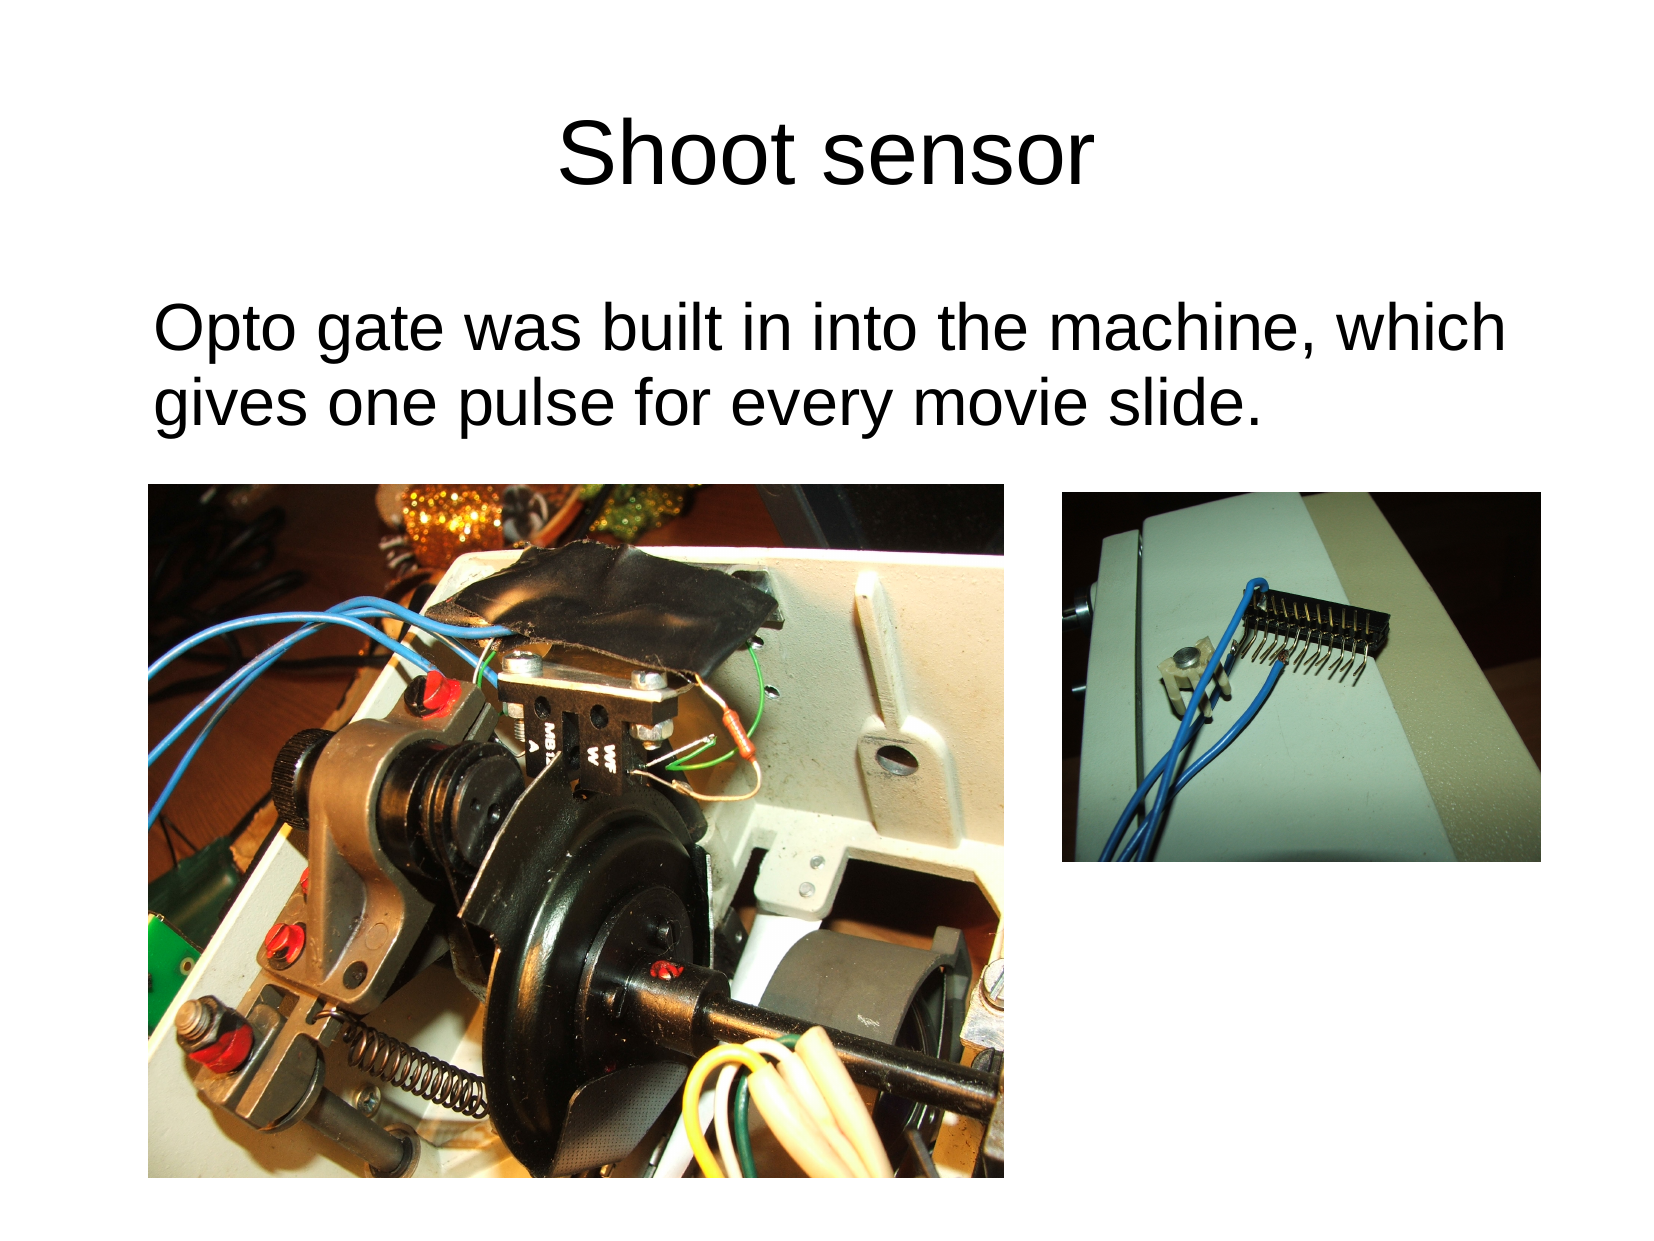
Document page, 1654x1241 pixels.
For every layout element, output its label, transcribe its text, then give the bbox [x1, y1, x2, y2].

picture [148, 484, 1004, 1178]
list Opto gate was built in into the machine, which gives one pulse for every movie slide. [82, 290, 1538, 461]
title Shoot sensor [82, 49, 1571, 257]
picture [1062, 492, 1541, 862]
